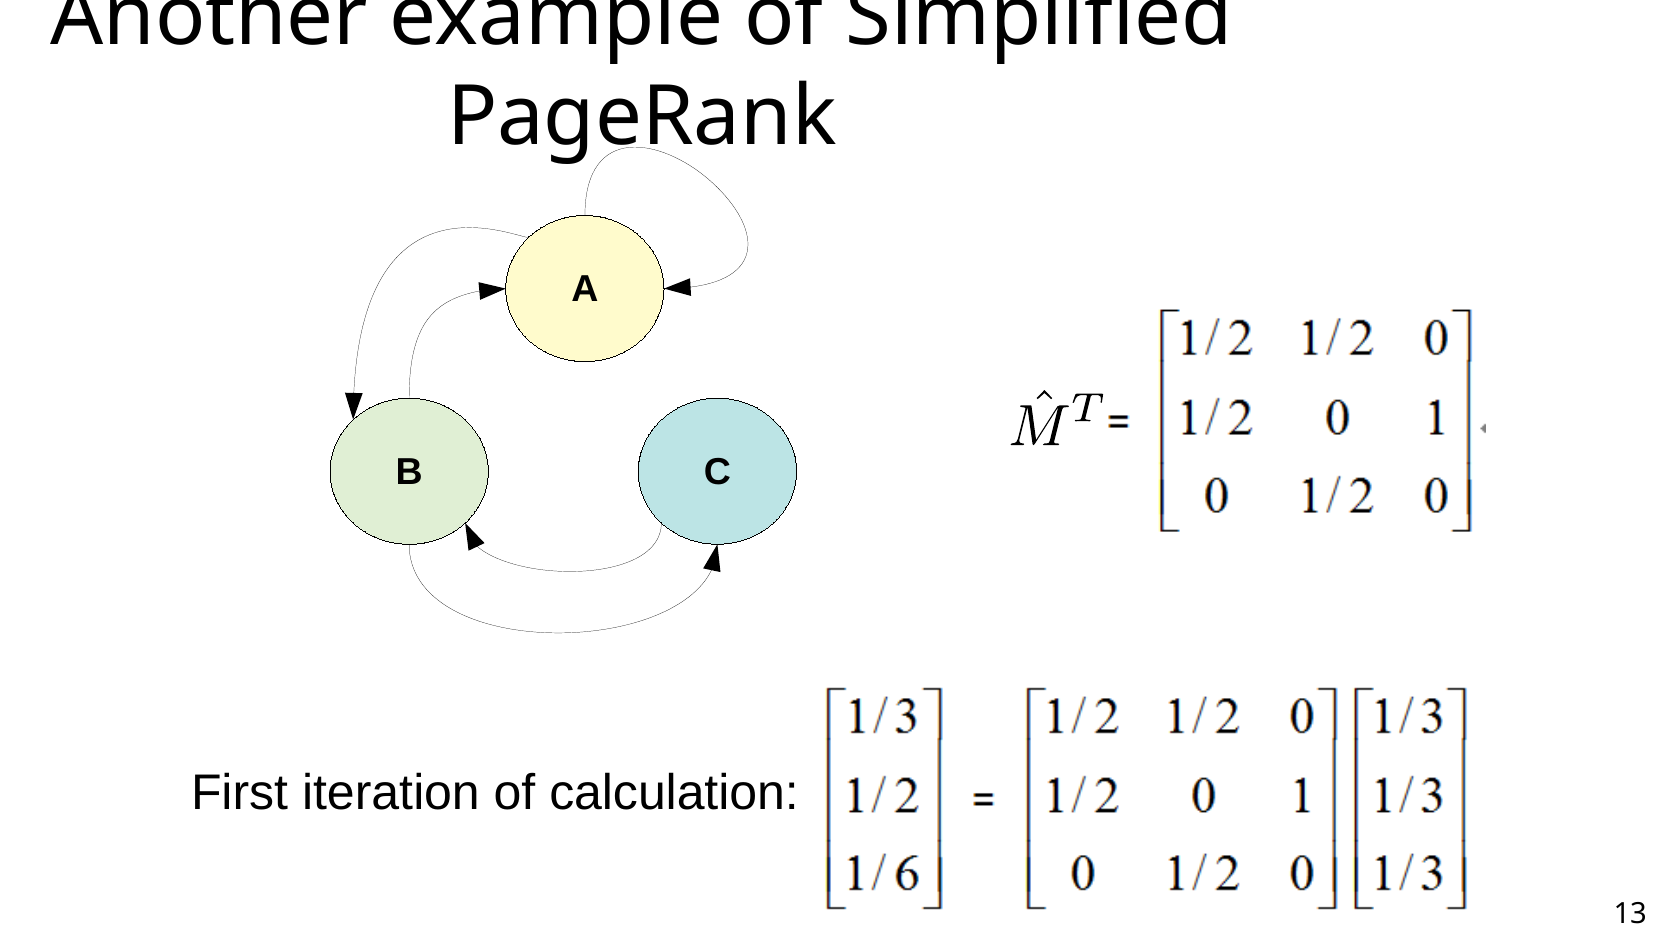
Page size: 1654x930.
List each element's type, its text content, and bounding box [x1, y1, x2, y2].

text_box B [330, 398, 489, 545]
picture [1038, 284, 1486, 558]
picture [805, 666, 1474, 930]
title Another example of Simplified PageRank [0, 1, 1653, 120]
text_box [1008, 390, 1105, 446]
text_box C [638, 398, 797, 545]
text_box A [505, 215, 665, 362]
text_box First iteration of calculation: [176, 752, 882, 828]
